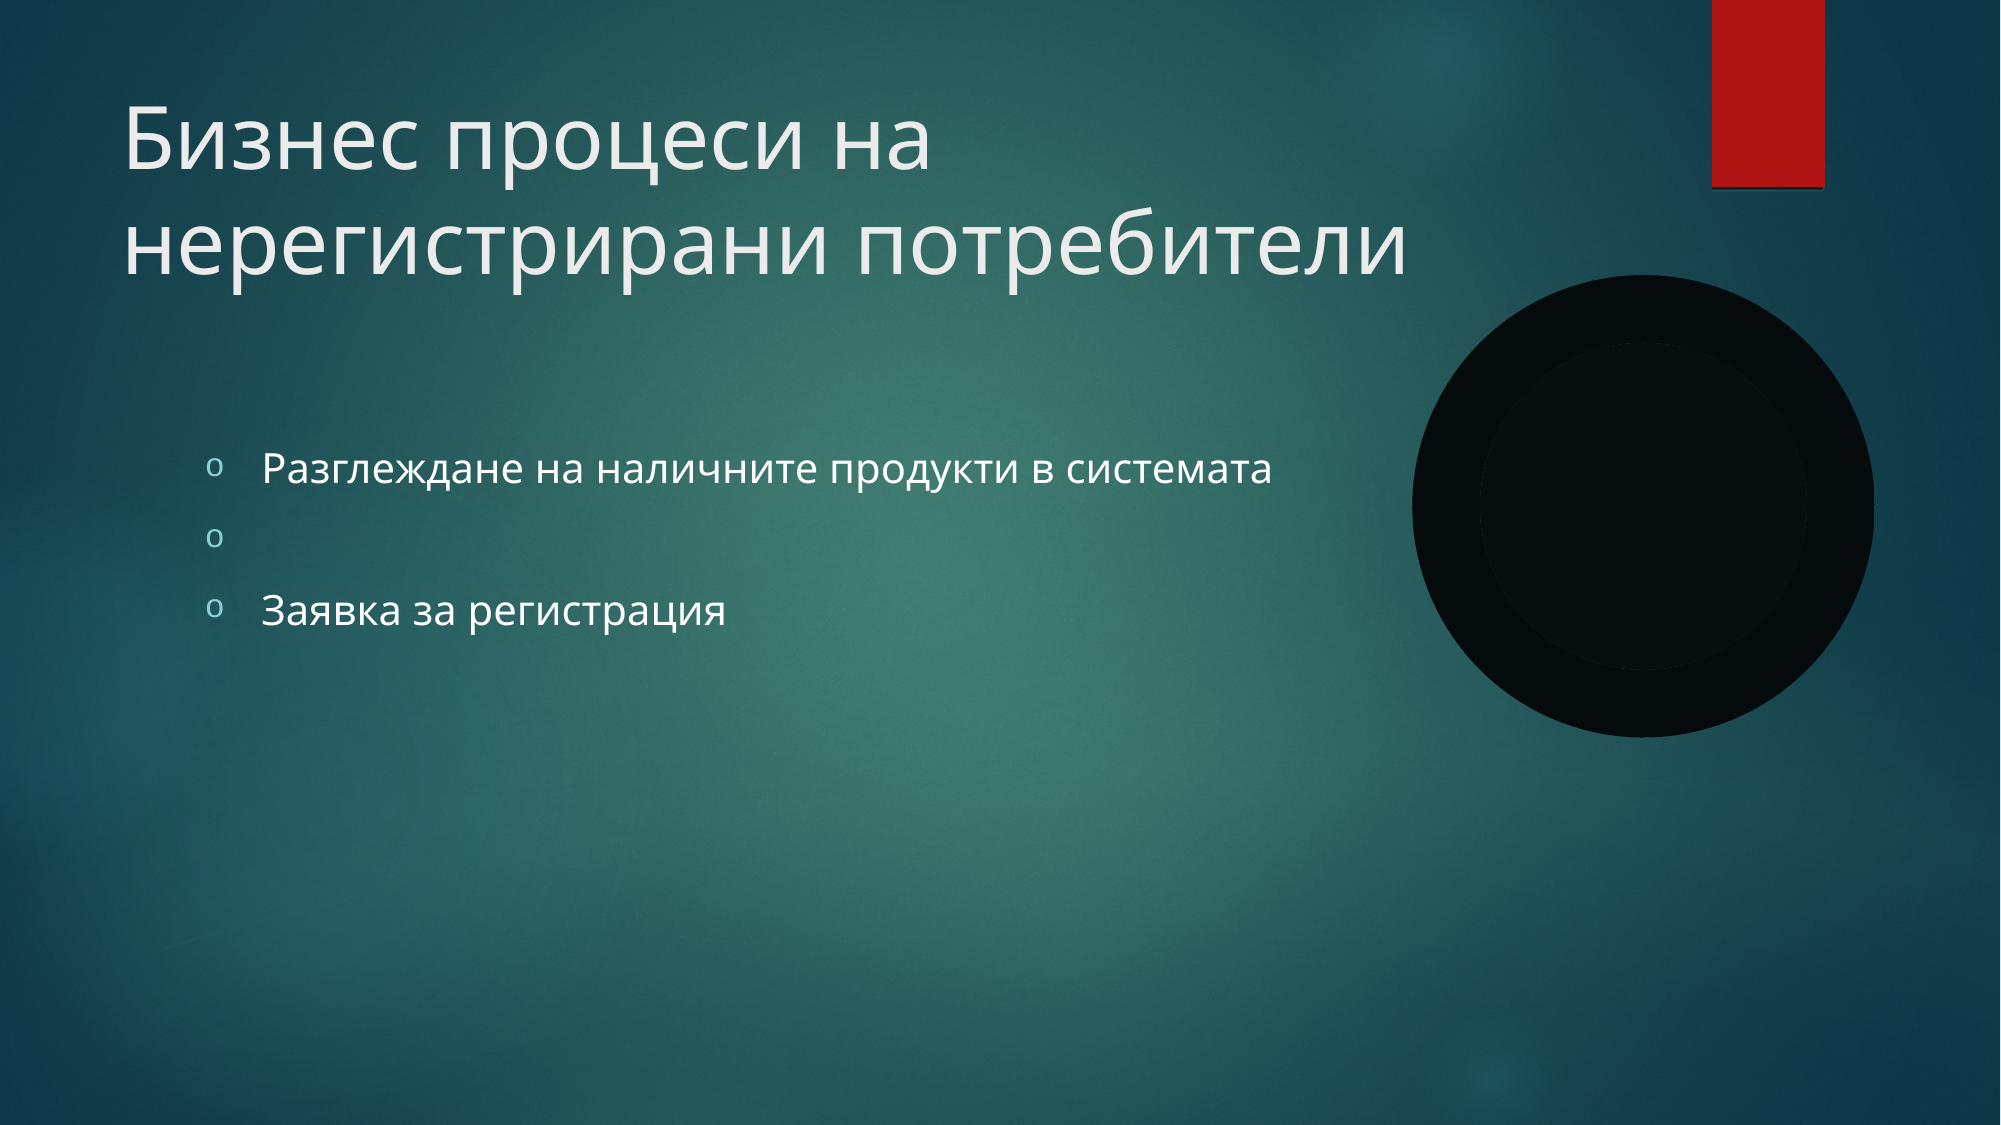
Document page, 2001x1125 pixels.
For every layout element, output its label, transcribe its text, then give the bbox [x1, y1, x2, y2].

title Бизнес процеси на нерегистрирани потребители [106, 74, 1649, 305]
list Разглеждане на наличните продукти в системата Заявка за регистрация [190, 434, 1916, 977]
